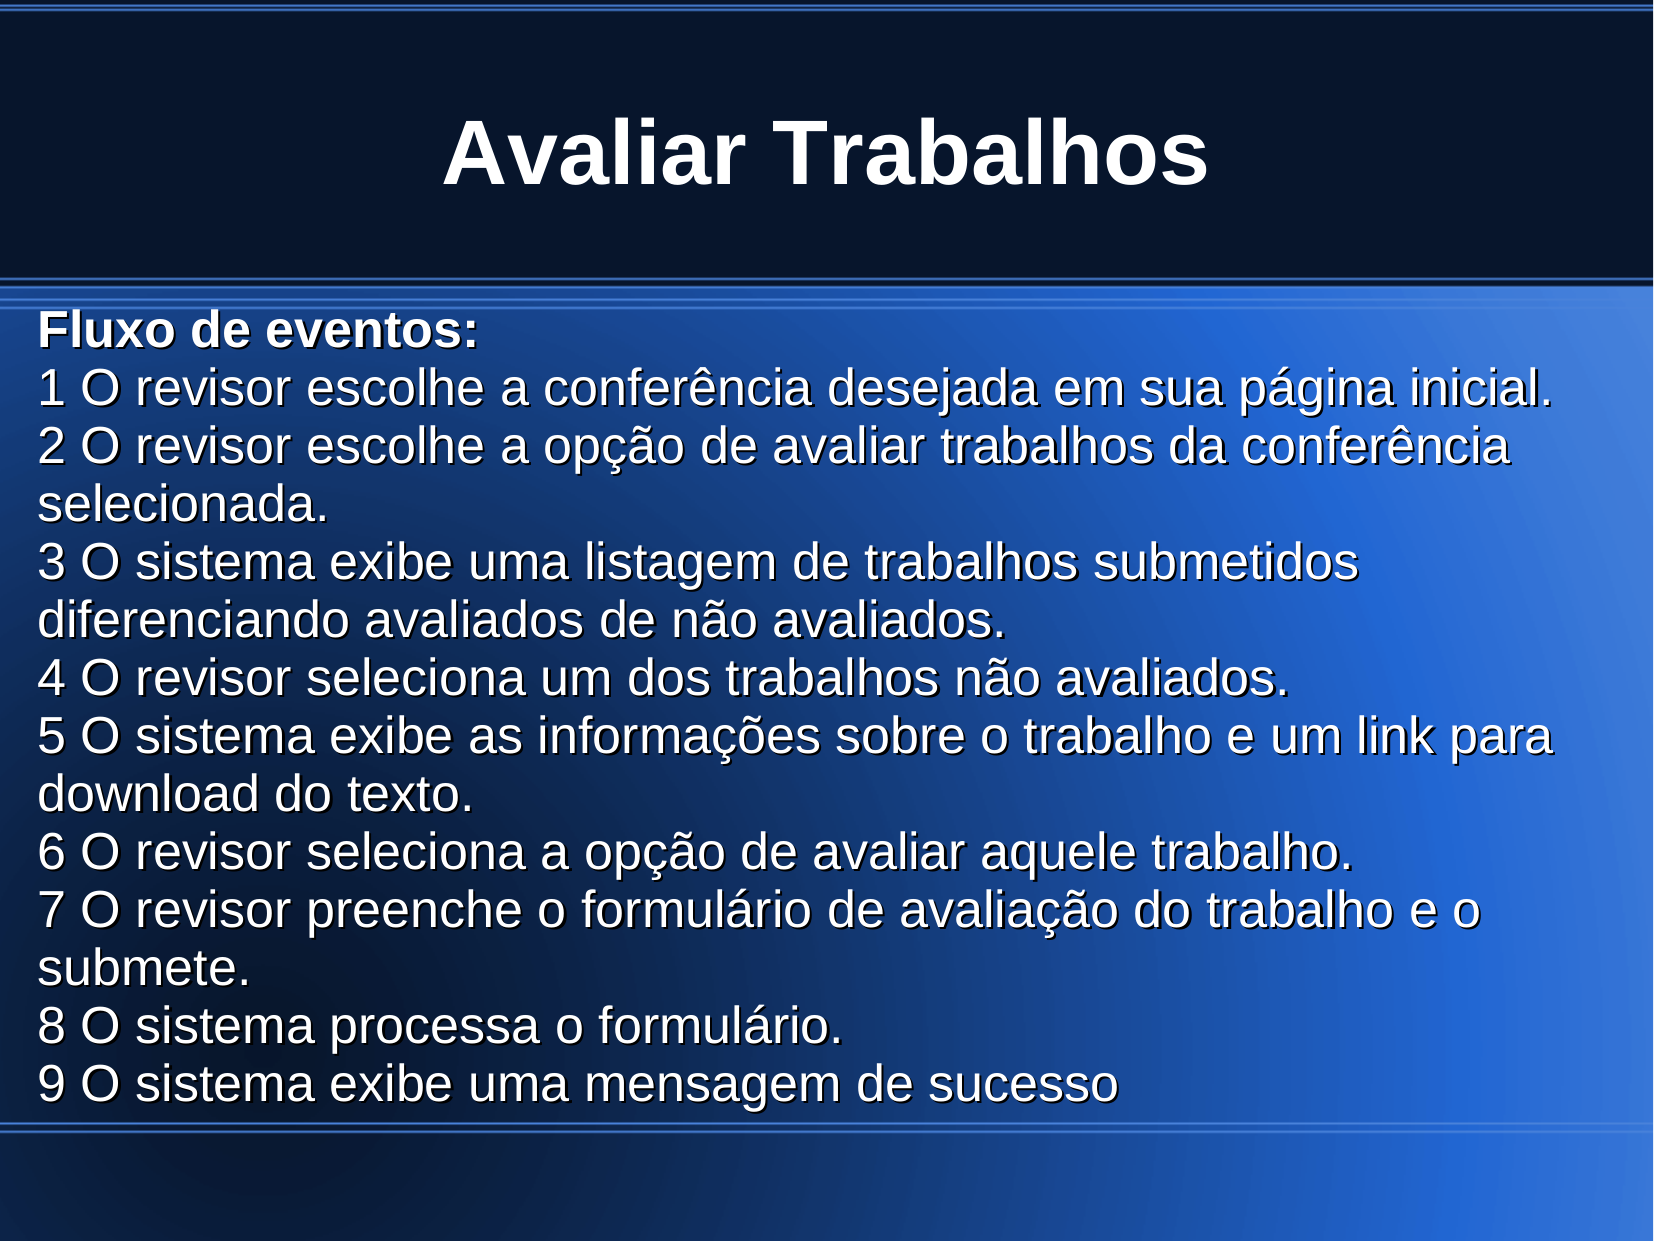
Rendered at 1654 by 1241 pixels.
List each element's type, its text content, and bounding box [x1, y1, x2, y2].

picture [0, 0, 1654, 1241]
subtitle Fluxo de eventos: 1 O revisor escolhe a conferência desejada em sua página inicial. 2 O revisor escolhe a opção de avaliar trabalhos da conferência selecionada. 3 O sistema exibe uma listagem de trabalhos submetidos diferenciando avaliados de não avaliados. 4 O revisor seleciona um dos trabalhos não avaliados. 5 O sistema exibe as informações sobre o trabalho e um link para download do texto. 6 O revisor seleciona a opção de avaliar aquele trabalho. 7 O revisor preenche o formulário de avaliação do trabalho e o submete. 8 O sistema processa o formulário. 9 O sistema exibe uma mensagem de sucesso [37, 252, 1613, 1160]
title Avaliar Trabalhos [82, 49, 1571, 252]
